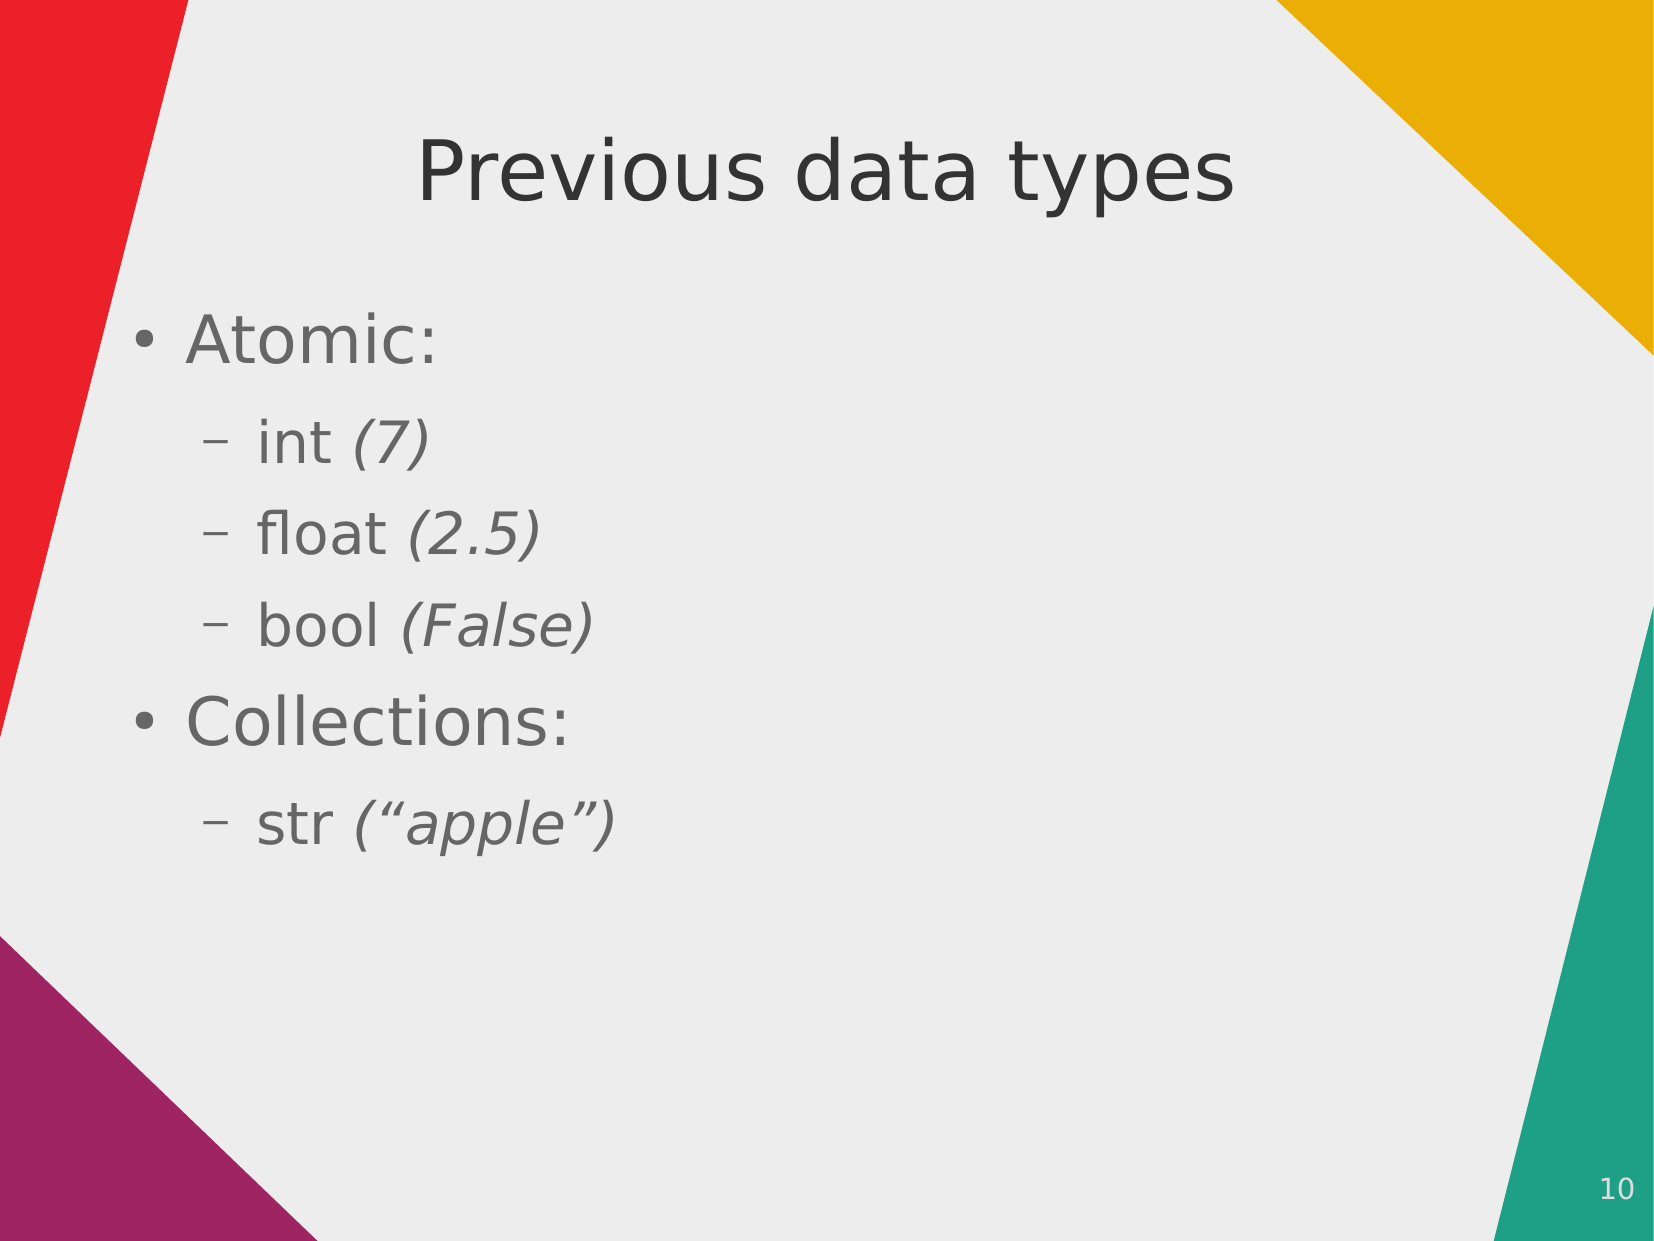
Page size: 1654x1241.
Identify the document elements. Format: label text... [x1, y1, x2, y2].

list Atomic: int (7) float (2.5) bool (False) Collections: str (“apple”) [114, 302, 1539, 1033]
title Previous data types [114, 73, 1539, 271]
